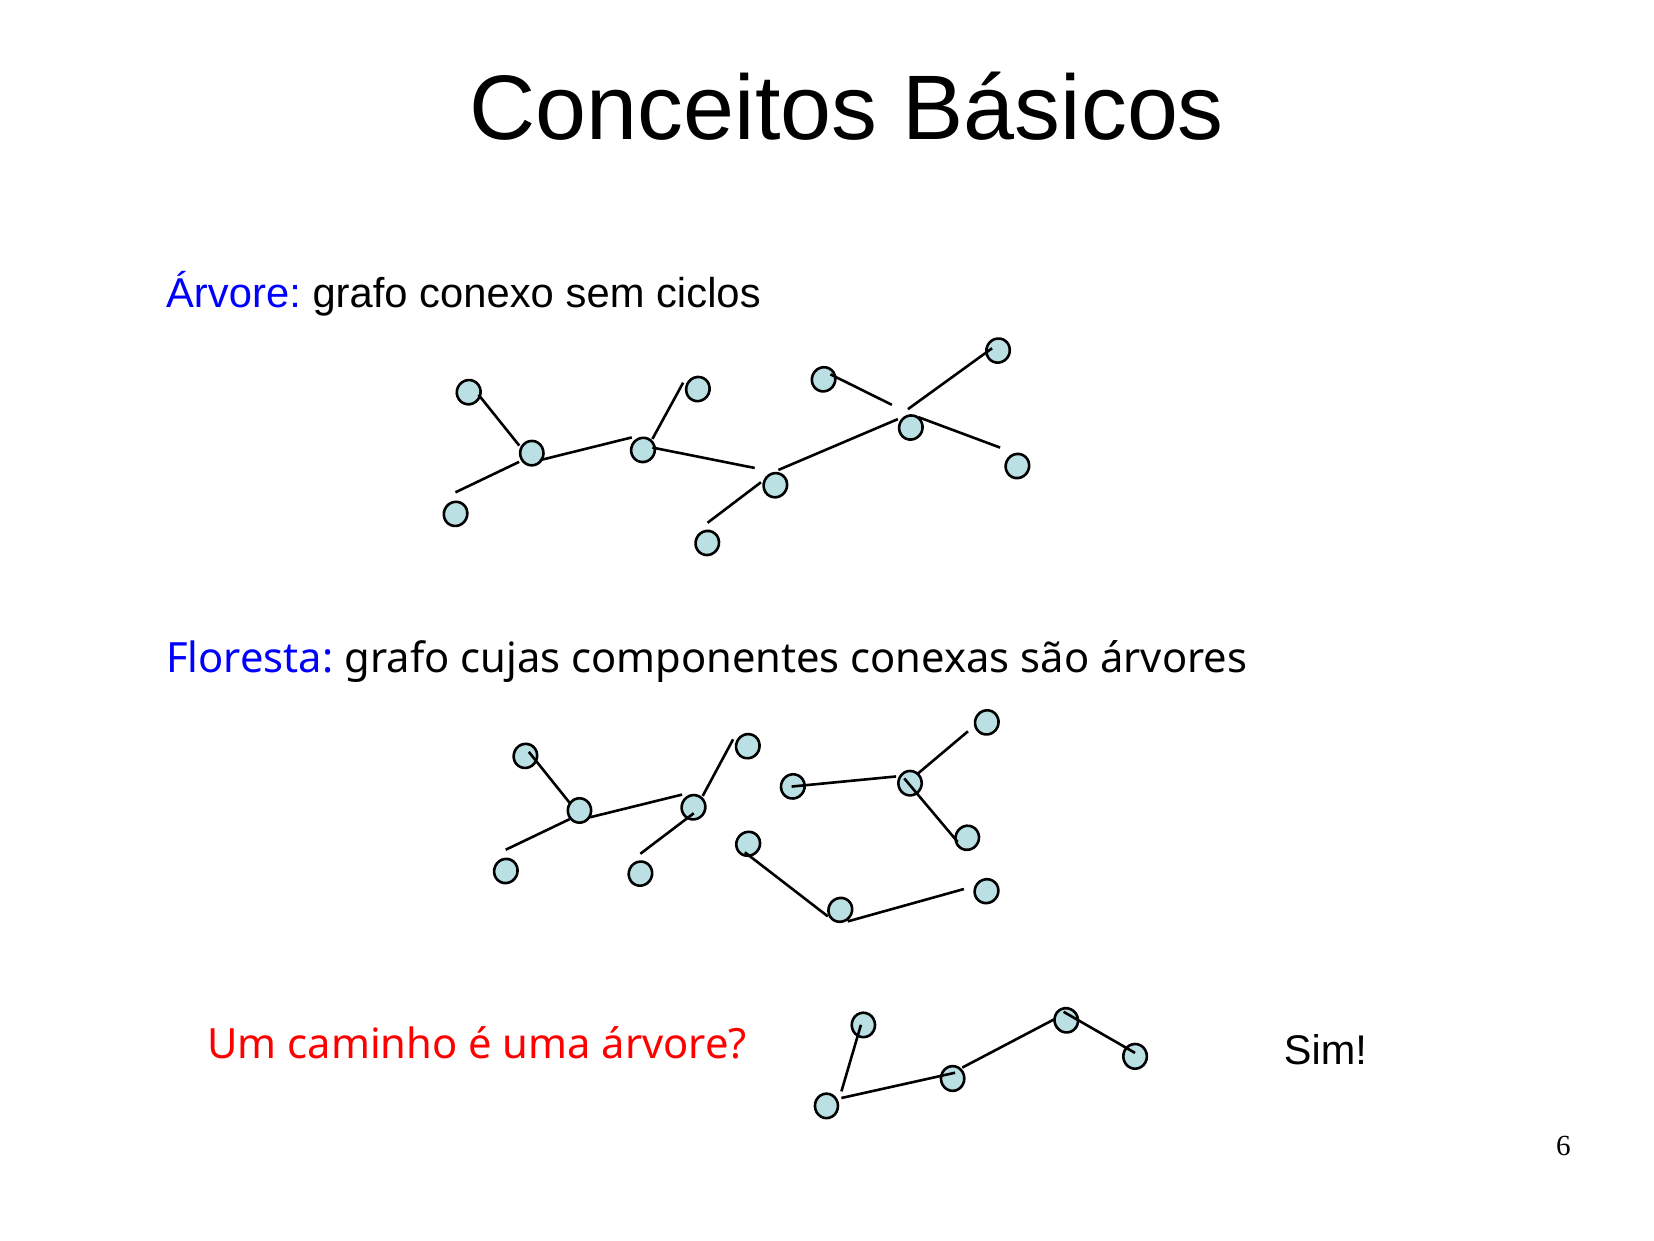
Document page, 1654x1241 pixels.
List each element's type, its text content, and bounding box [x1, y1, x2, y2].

text_box [681, 795, 706, 820]
text_box [814, 1093, 838, 1119]
text_box [986, 338, 1010, 363]
text_box [940, 1066, 965, 1091]
text_box [955, 825, 980, 850]
text_box [520, 440, 544, 466]
text_box [828, 897, 853, 922]
text_box [513, 743, 538, 768]
text_box [695, 530, 719, 556]
text_box [736, 831, 761, 856]
text_box [899, 415, 923, 440]
text_box [851, 1012, 876, 1038]
text_box [494, 858, 518, 884]
text_box Um caminho é uma árvore? [192, 1005, 800, 1117]
text_box [811, 367, 836, 392]
text_box [898, 770, 922, 796]
text_box Floresta: grafo cujas componentes conexas são árvores [151, 620, 1489, 731]
text_box [736, 734, 760, 759]
text_box [1123, 1043, 1147, 1069]
text_box [974, 879, 999, 904]
title Conceitos Básicos [261, 38, 1433, 177]
text_box [1005, 453, 1030, 479]
text_box [628, 861, 653, 886]
text_box [567, 798, 592, 823]
text_box [1054, 1008, 1078, 1033]
text_box [631, 437, 655, 463]
text_box [781, 774, 805, 799]
list Árvore: grafo conexo sem ciclos [151, 261, 1489, 372]
text_box [686, 377, 710, 402]
text_box [763, 473, 788, 498]
text_box [975, 710, 999, 735]
text_box [456, 380, 481, 405]
text_box [443, 501, 468, 526]
text_box Sim! [1269, 1019, 1382, 1082]
